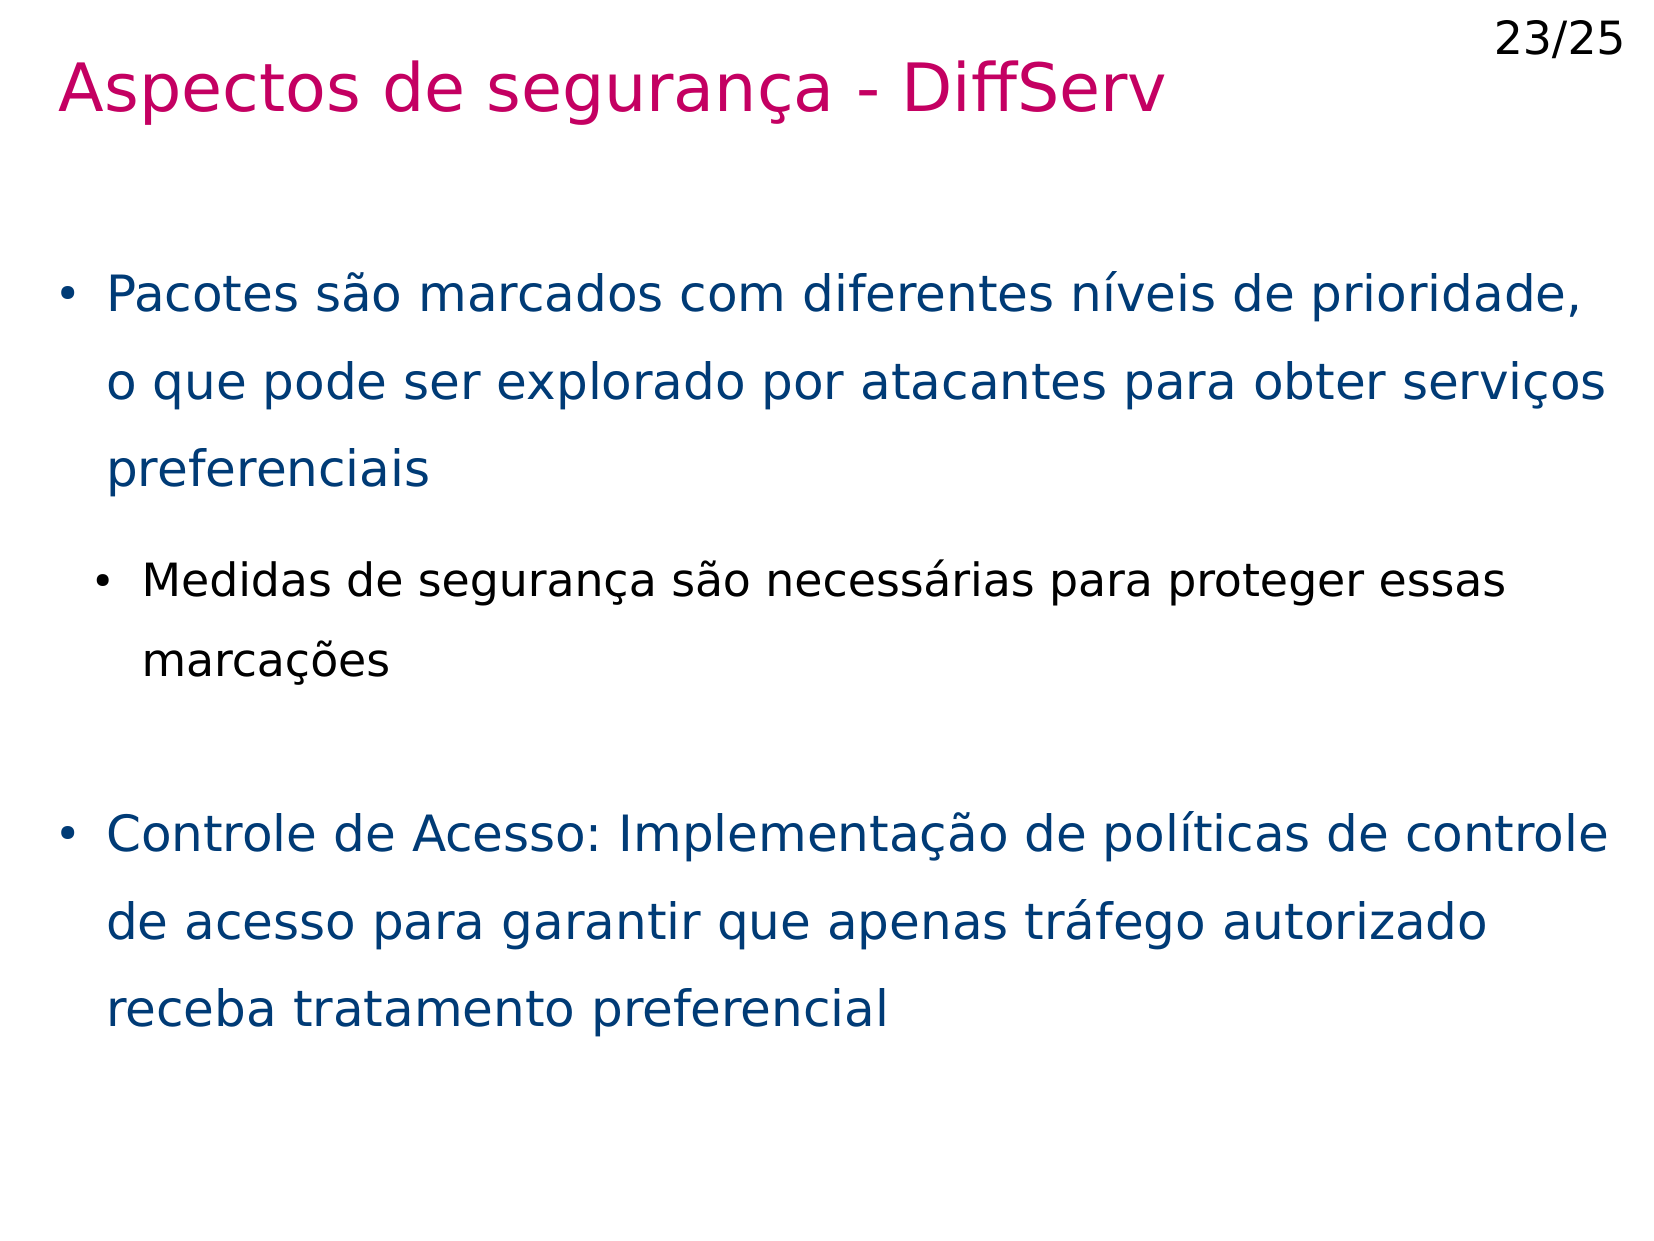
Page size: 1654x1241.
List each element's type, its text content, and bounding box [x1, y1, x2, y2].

title Aspectos de segurança - DiffServ [59, 29, 1625, 148]
list Pacotes são marcados com diferentes níveis de prioridade, o que pode ser explorado por atacantes para obter serviços preferenciais Medidas de segurança são necessárias para proteger essas marcações Controle de Acesso: Implementação de políticas de controle de acesso para garantir que apenas tráfego autorizado receba tratamento preferencial [59, 236, 1625, 1211]
